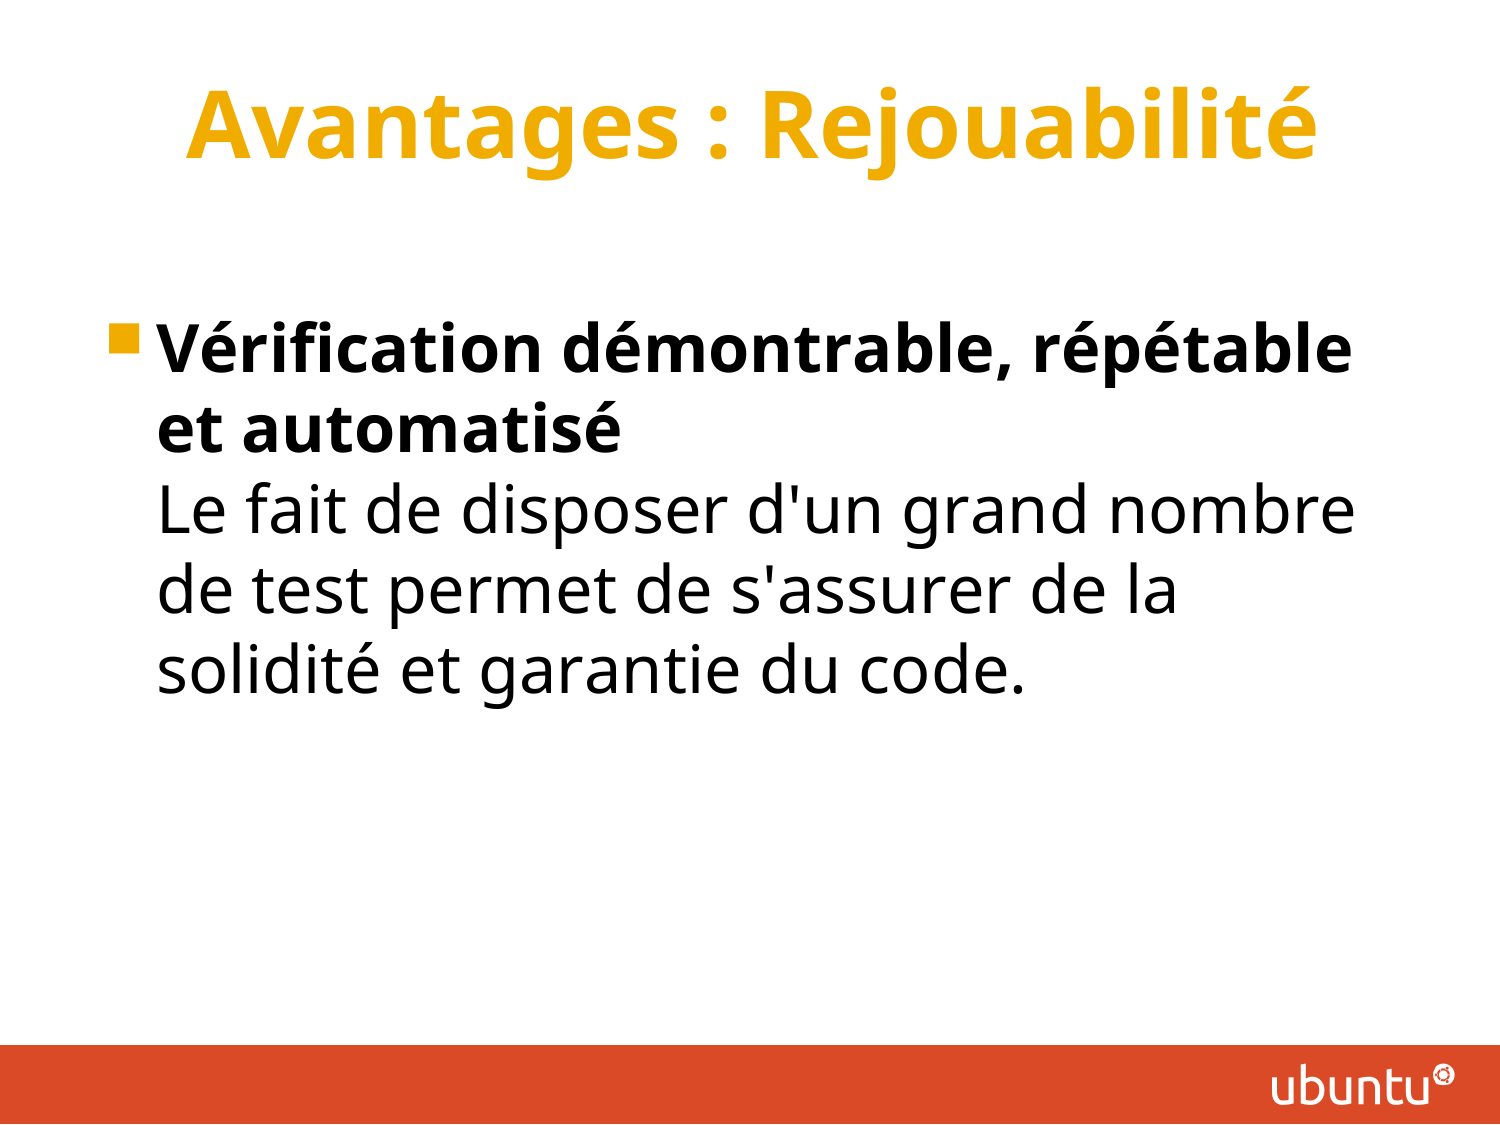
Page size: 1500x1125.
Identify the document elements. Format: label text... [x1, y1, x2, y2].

list Vérification démontrable, répétable et automatisé Le fait de disposer d'un grand nombre de test permet de s'assurer de la solidité et garantie du code. [75, 291, 1425, 1050]
picture [0, 1045, 1500, 1124]
title Avantages : Rejouabilité [75, 25, 1425, 231]
